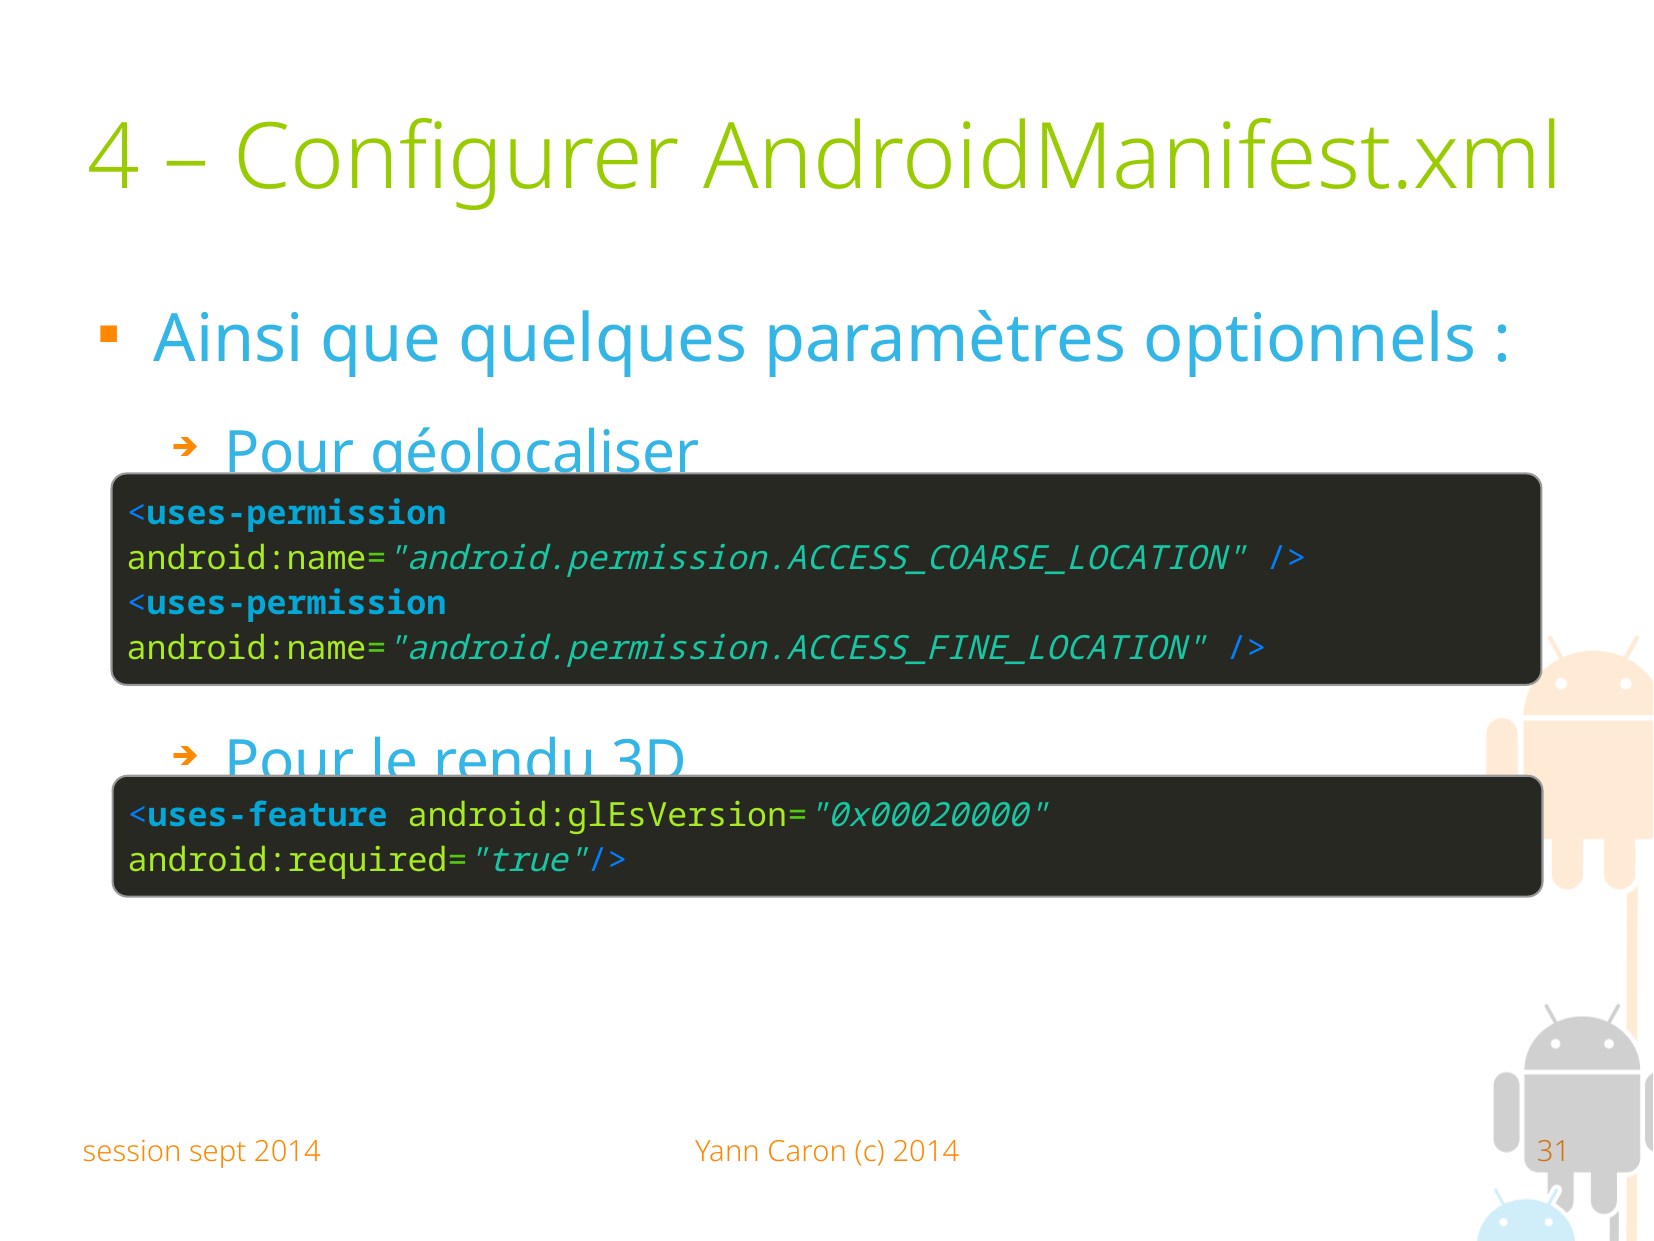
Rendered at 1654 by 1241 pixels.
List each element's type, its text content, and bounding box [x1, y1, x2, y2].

text_box <uses-feature android:glEsVersion="0x00020000" android:required="true"/> [112, 775, 1543, 889]
text_box <uses-permission android:name="android.permission.ACCESS_COARSE_LOCATION" /> <uses-permission android:name="android.permission.ACCESS_FINE_LOCATION" /> [111, 473, 1542, 660]
list Ainsi que quelques paramètres optionnels : Pour géolocaliser Pour le rendu 3D [82, 290, 1571, 1010]
picture [240, 423, 1654, 1241]
title 4 – Configurer AndroidManifest.xml [82, 49, 1571, 257]
